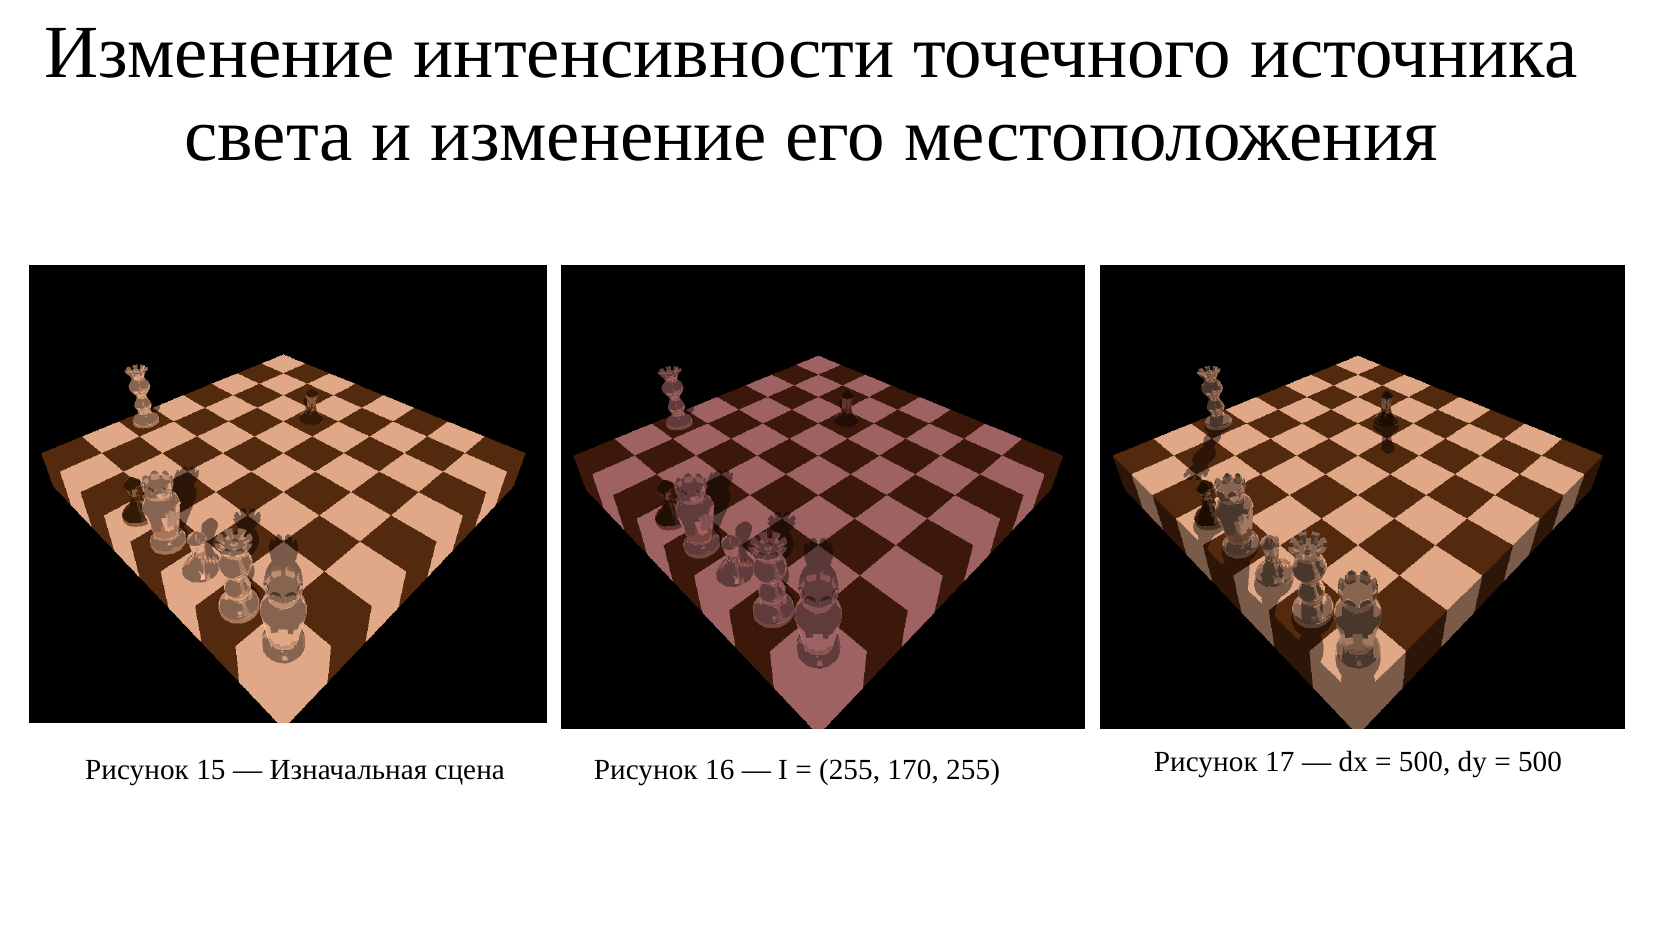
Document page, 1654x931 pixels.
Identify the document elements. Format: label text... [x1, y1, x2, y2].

picture [1100, 265, 1625, 729]
title Изменение интенсивности точечного источника света и изменение его местоположения [29, 11, 1595, 178]
picture [29, 265, 547, 724]
text_box Рисунок 16 — I = (255, 170, 255) [561, 746, 1034, 806]
text_box Рисунок 15 — Изначальная сцена [0, 746, 591, 886]
picture [561, 265, 1085, 729]
text_box Рисунок 17 — dx = 500, dy = 500 [1122, 738, 1595, 798]
